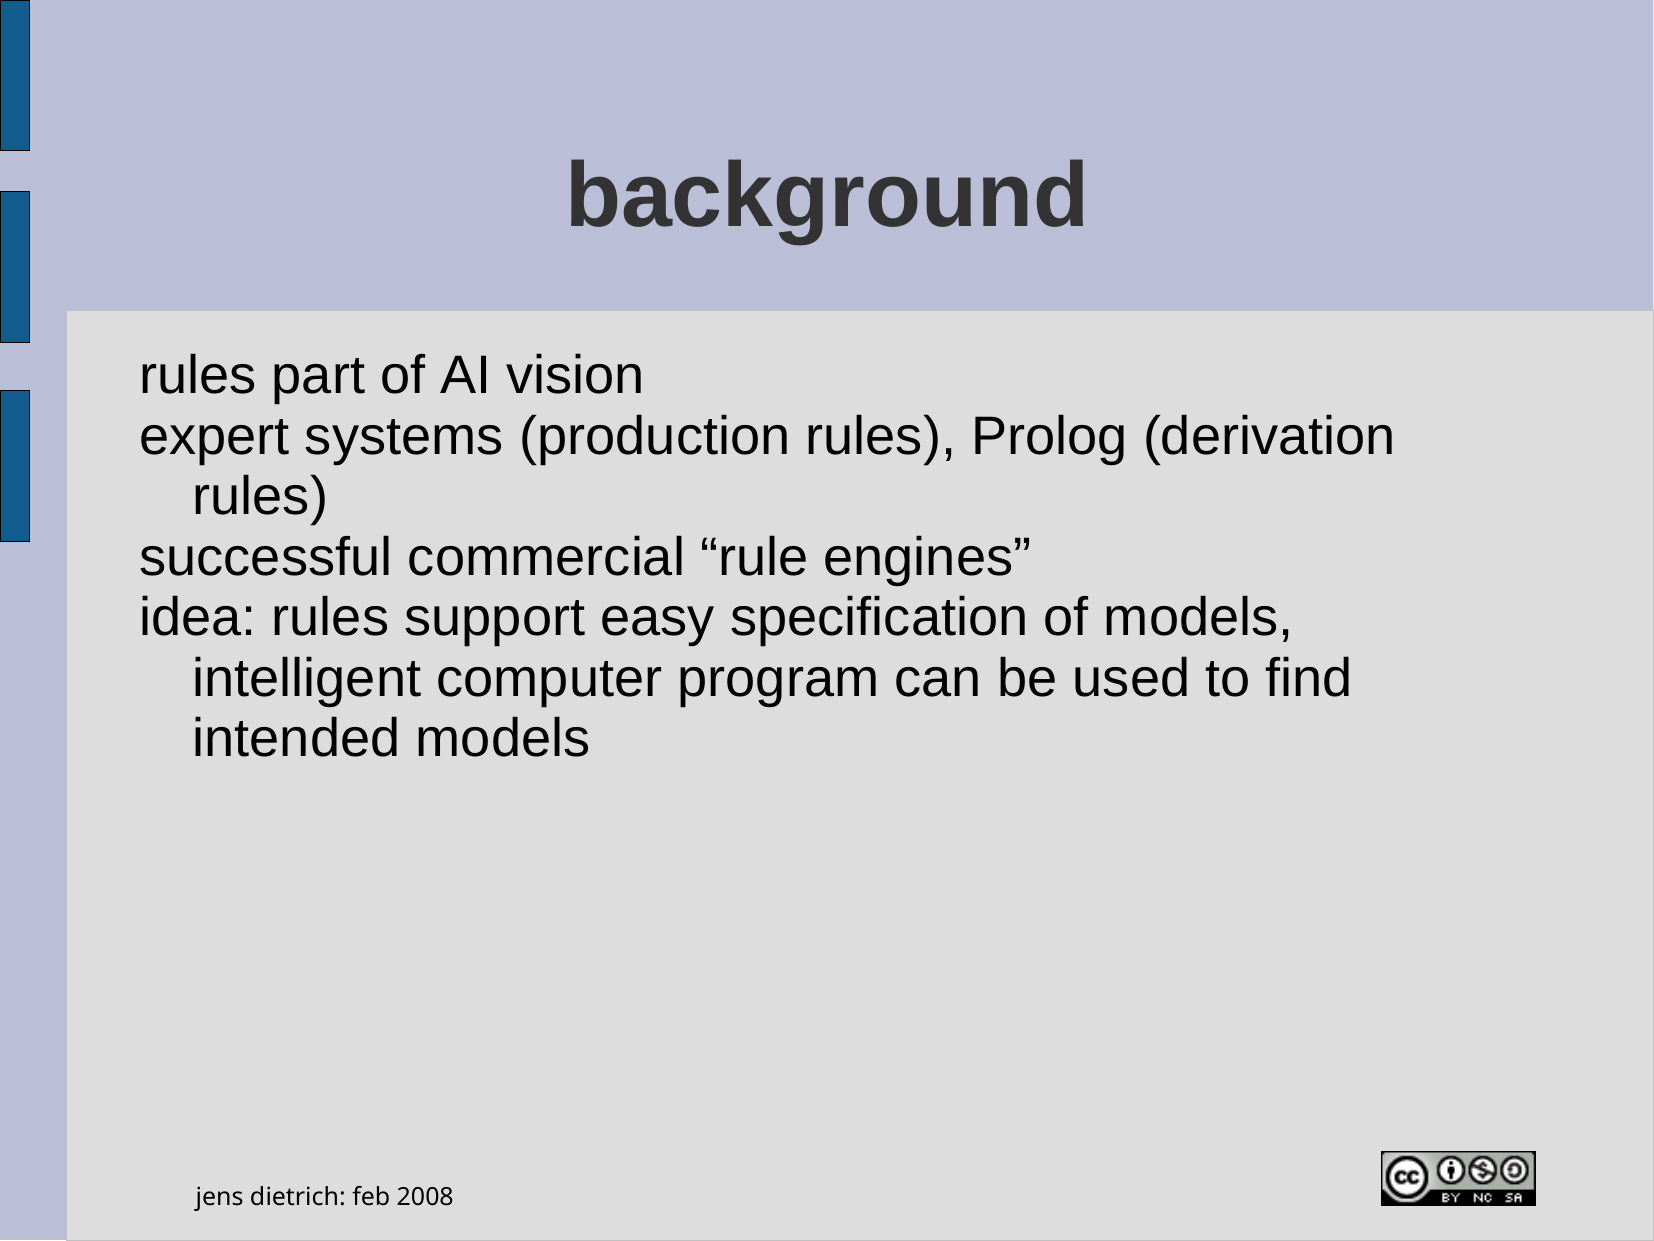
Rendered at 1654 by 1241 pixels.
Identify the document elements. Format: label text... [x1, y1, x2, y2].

list rules part of AI vision expert systems (production rules), Prolog (derivation rules) successful commercial “rule engines” idea: rules support easy specification of models, intelligent computer program can be used to find intended models [121, 344, 1534, 1127]
picture [1381, 1151, 1536, 1206]
title background [121, 91, 1534, 299]
